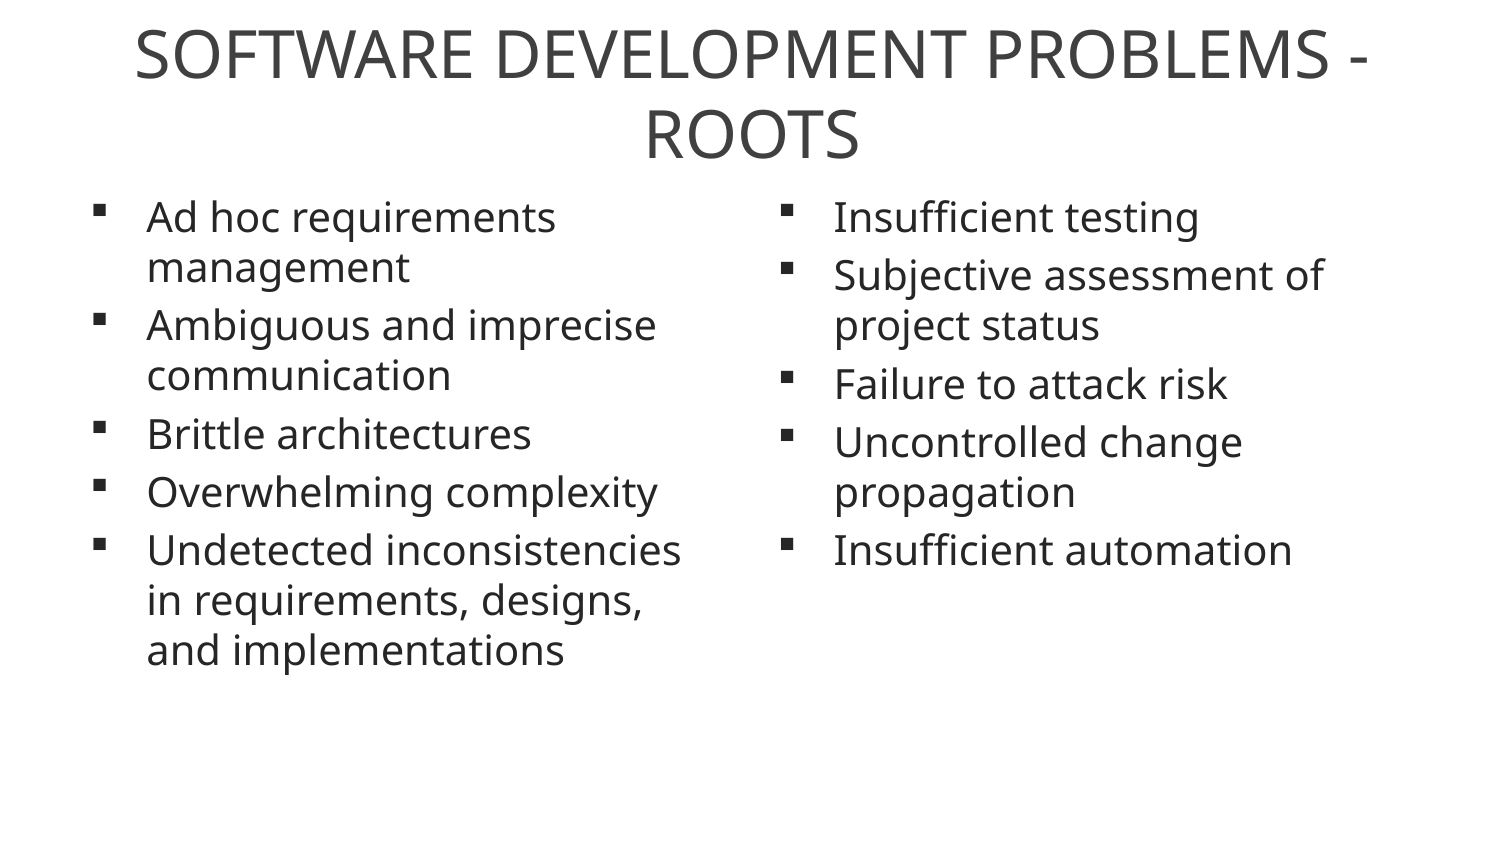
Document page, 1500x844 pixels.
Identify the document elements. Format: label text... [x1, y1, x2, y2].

title Software development problems - roots [30, 21, 1476, 162]
list Insufficient testing Subjective assessment of project status Failure to attack risk Uncontrolled change propagation Insufficient automation [762, 183, 1425, 757]
list Ad hoc requirements management Ambiguous and imprecise communication Brittle architectures Overwhelming complexity Undetected inconsistencies in requirements, designs, and implementations [75, 183, 738, 757]
